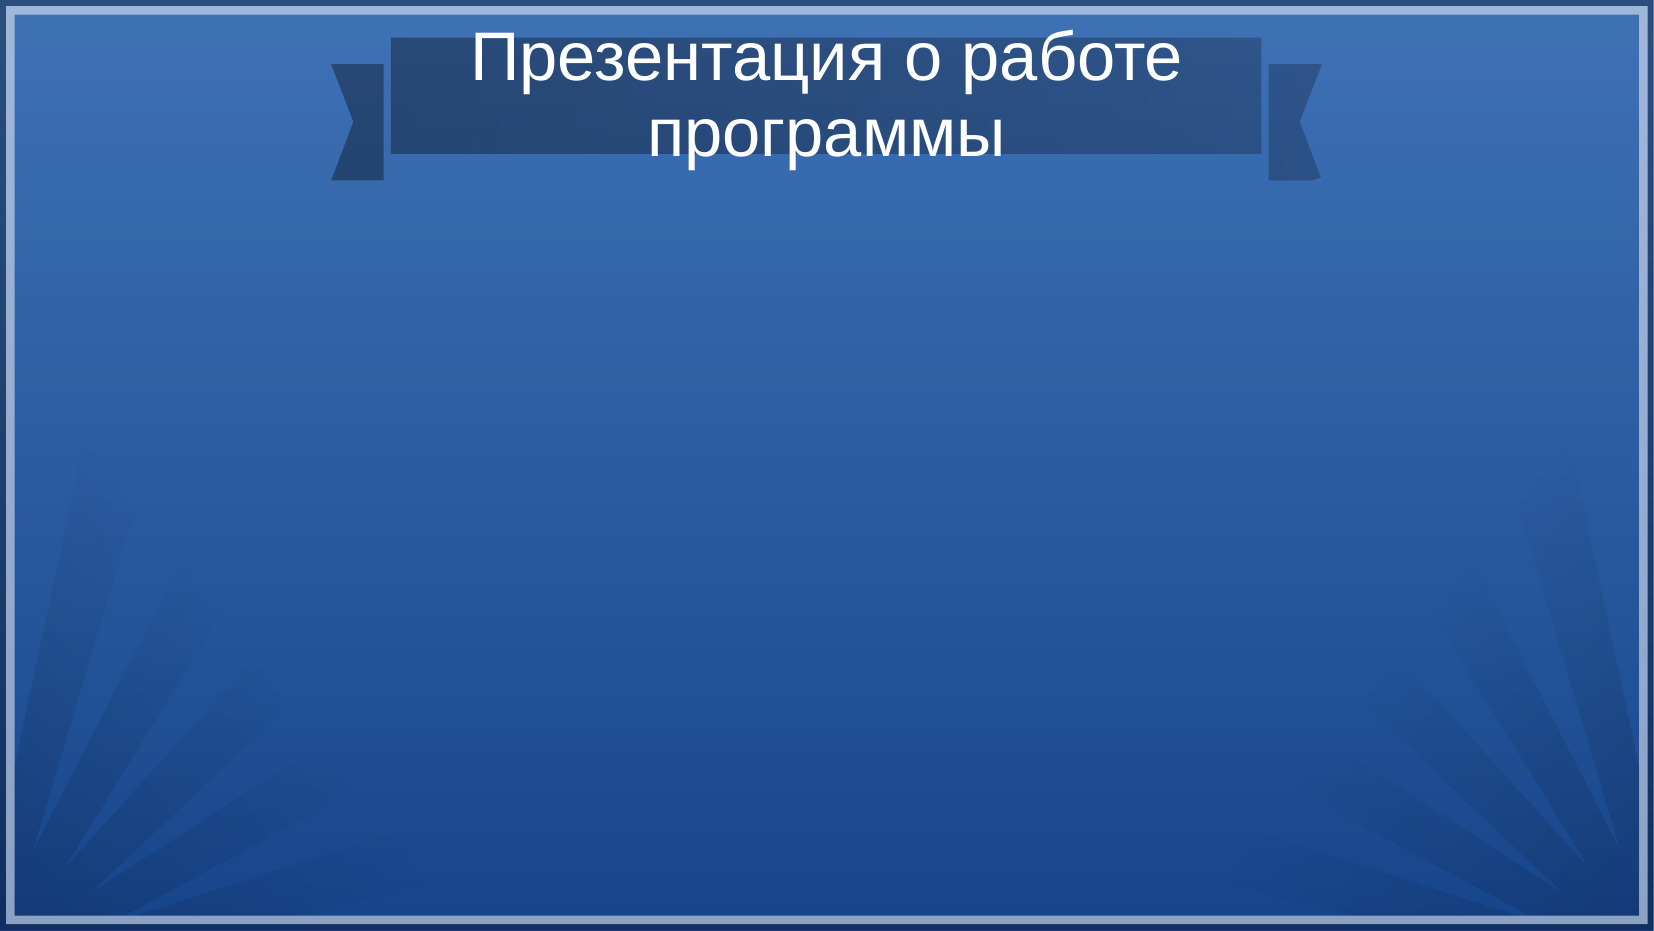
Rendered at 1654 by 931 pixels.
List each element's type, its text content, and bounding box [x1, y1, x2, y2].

title Презентация о работе программы [389, 17, 1264, 172]
